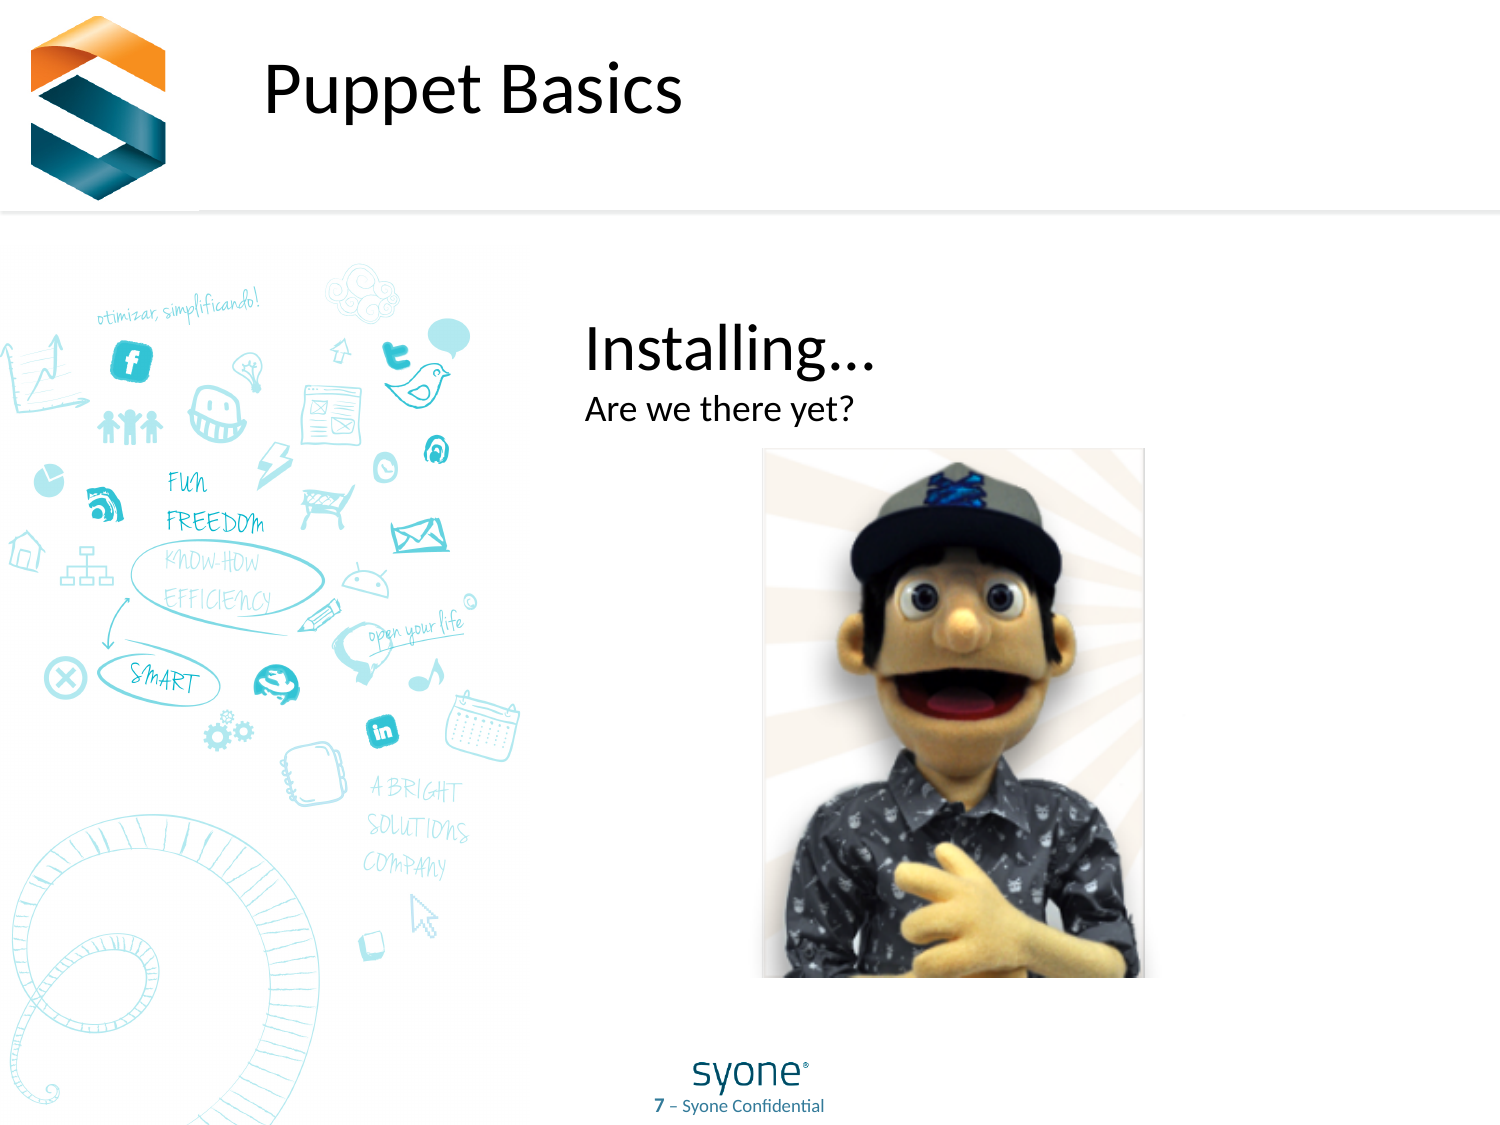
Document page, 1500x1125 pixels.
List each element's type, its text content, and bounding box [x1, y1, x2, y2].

title Puppet Basics [248, 37, 1355, 129]
picture [687, 1056, 813, 1098]
picture [0, 245, 530, 1125]
picture [720, 448, 1193, 978]
title Installing... Are we there yet? [569, 307, 1440, 425]
picture [0, 0, 1500, 219]
